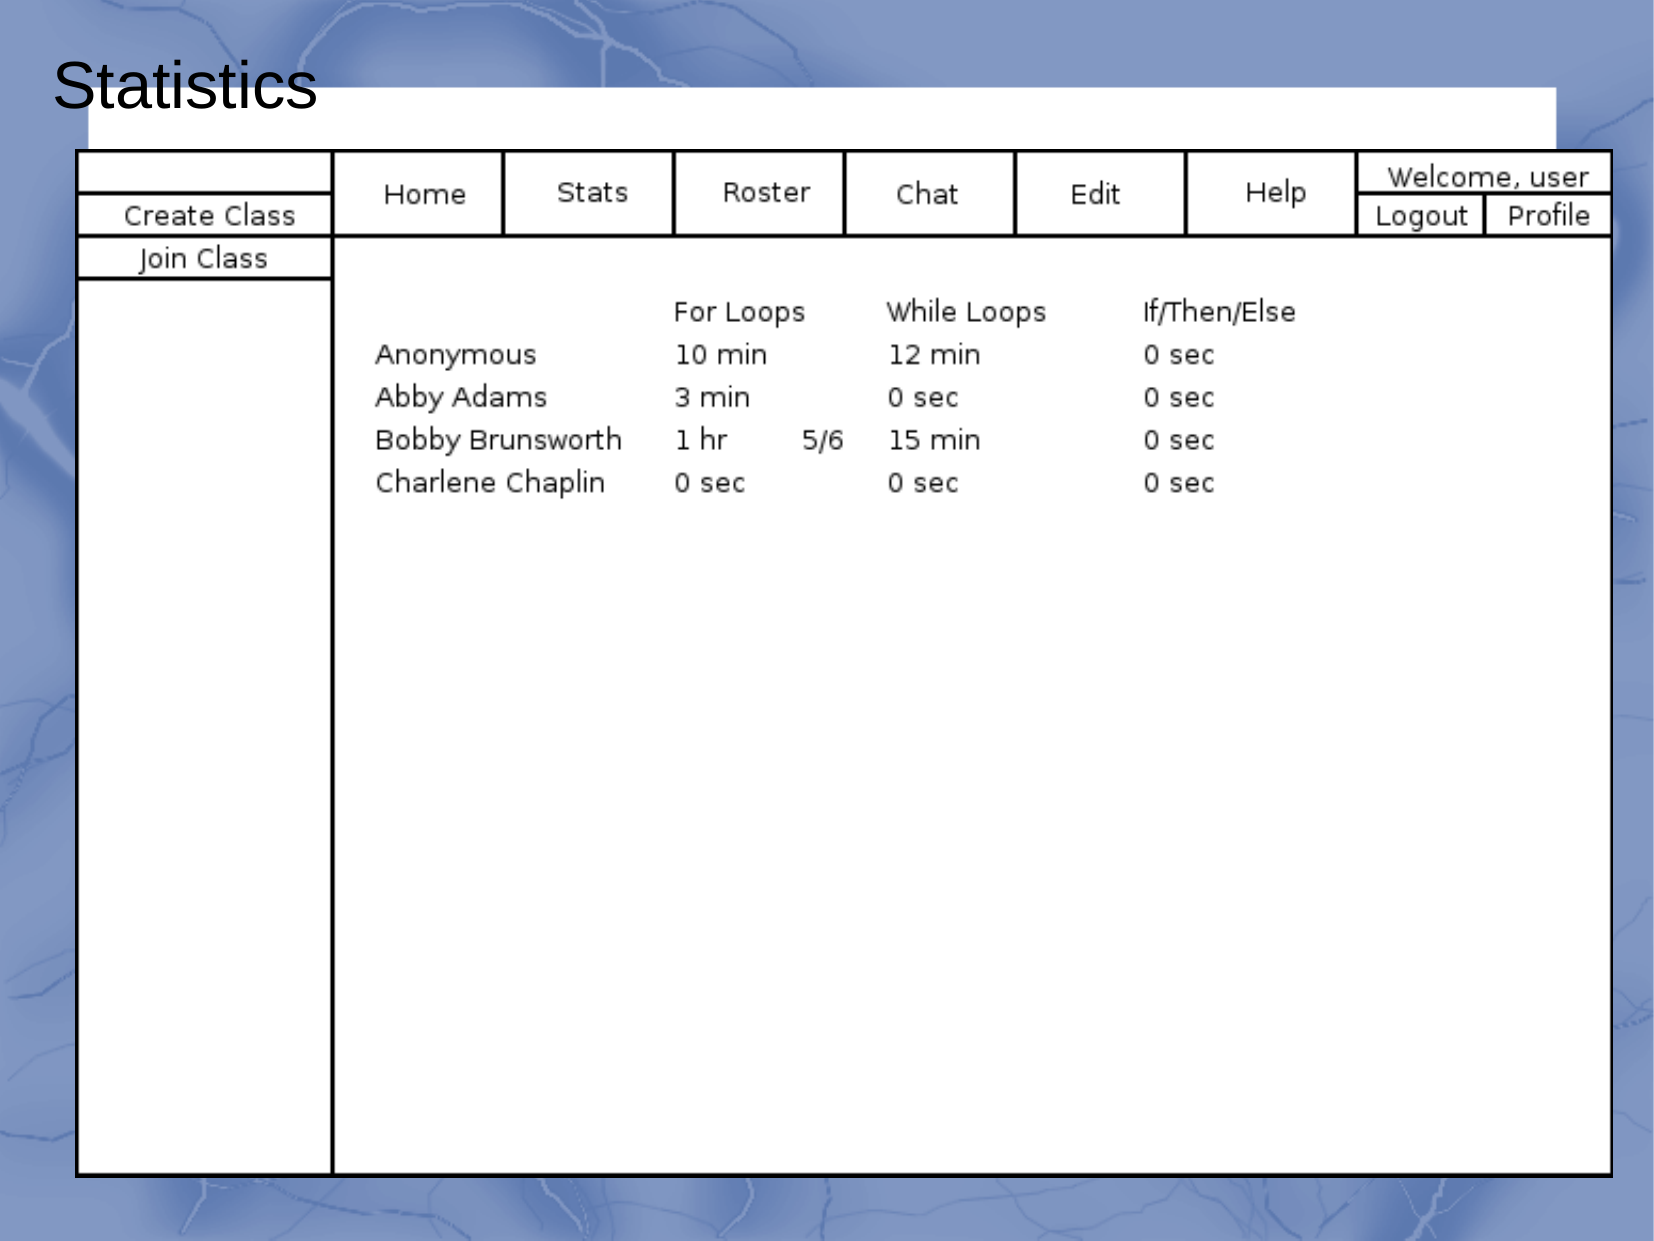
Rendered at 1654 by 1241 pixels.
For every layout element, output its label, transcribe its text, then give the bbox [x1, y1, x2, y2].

picture [0, 0, 1654, 1241]
text_box Statistics [37, 37, 335, 128]
